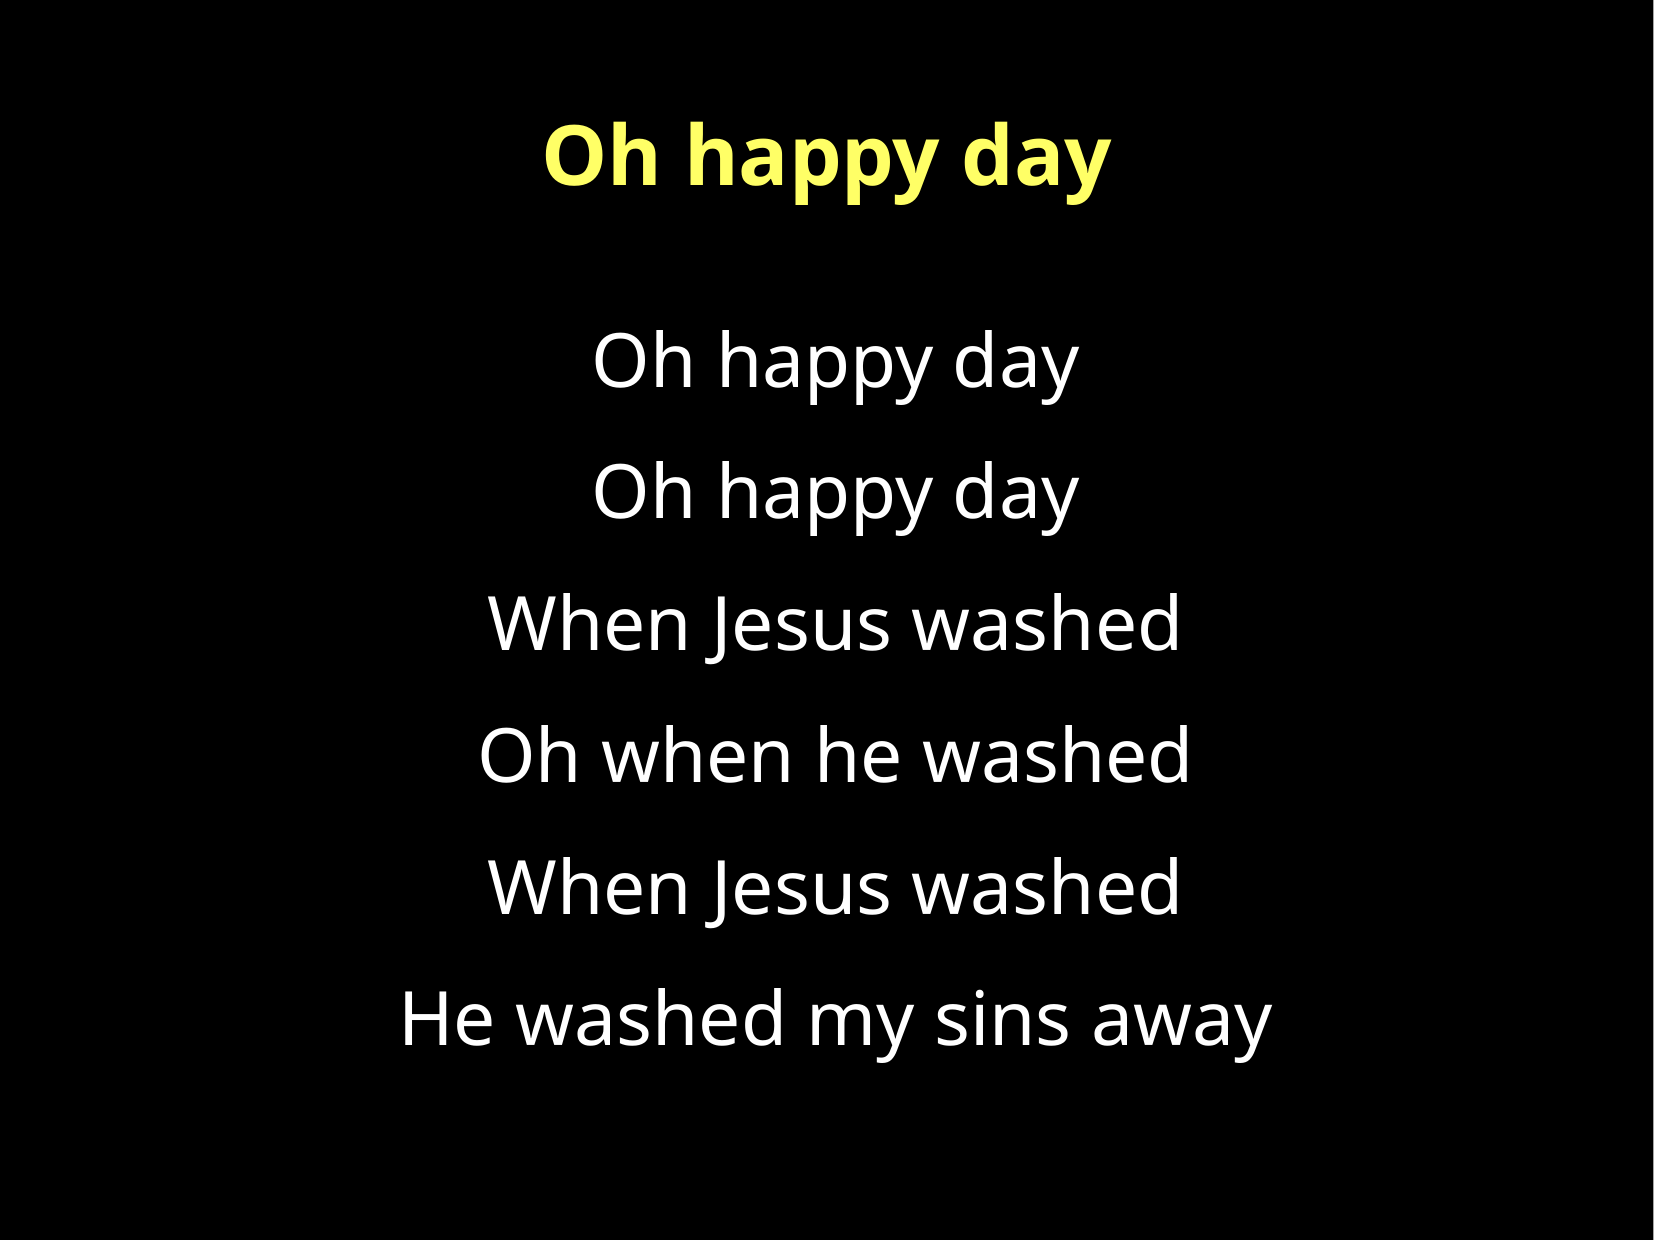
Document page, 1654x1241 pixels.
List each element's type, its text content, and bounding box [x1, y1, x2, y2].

list Oh happy day Oh happy day When Jesus washed Oh when he washed When Jesus washed He washed my sins away [0, 307, 1654, 1229]
title Oh happy day [0, 49, 1654, 257]
